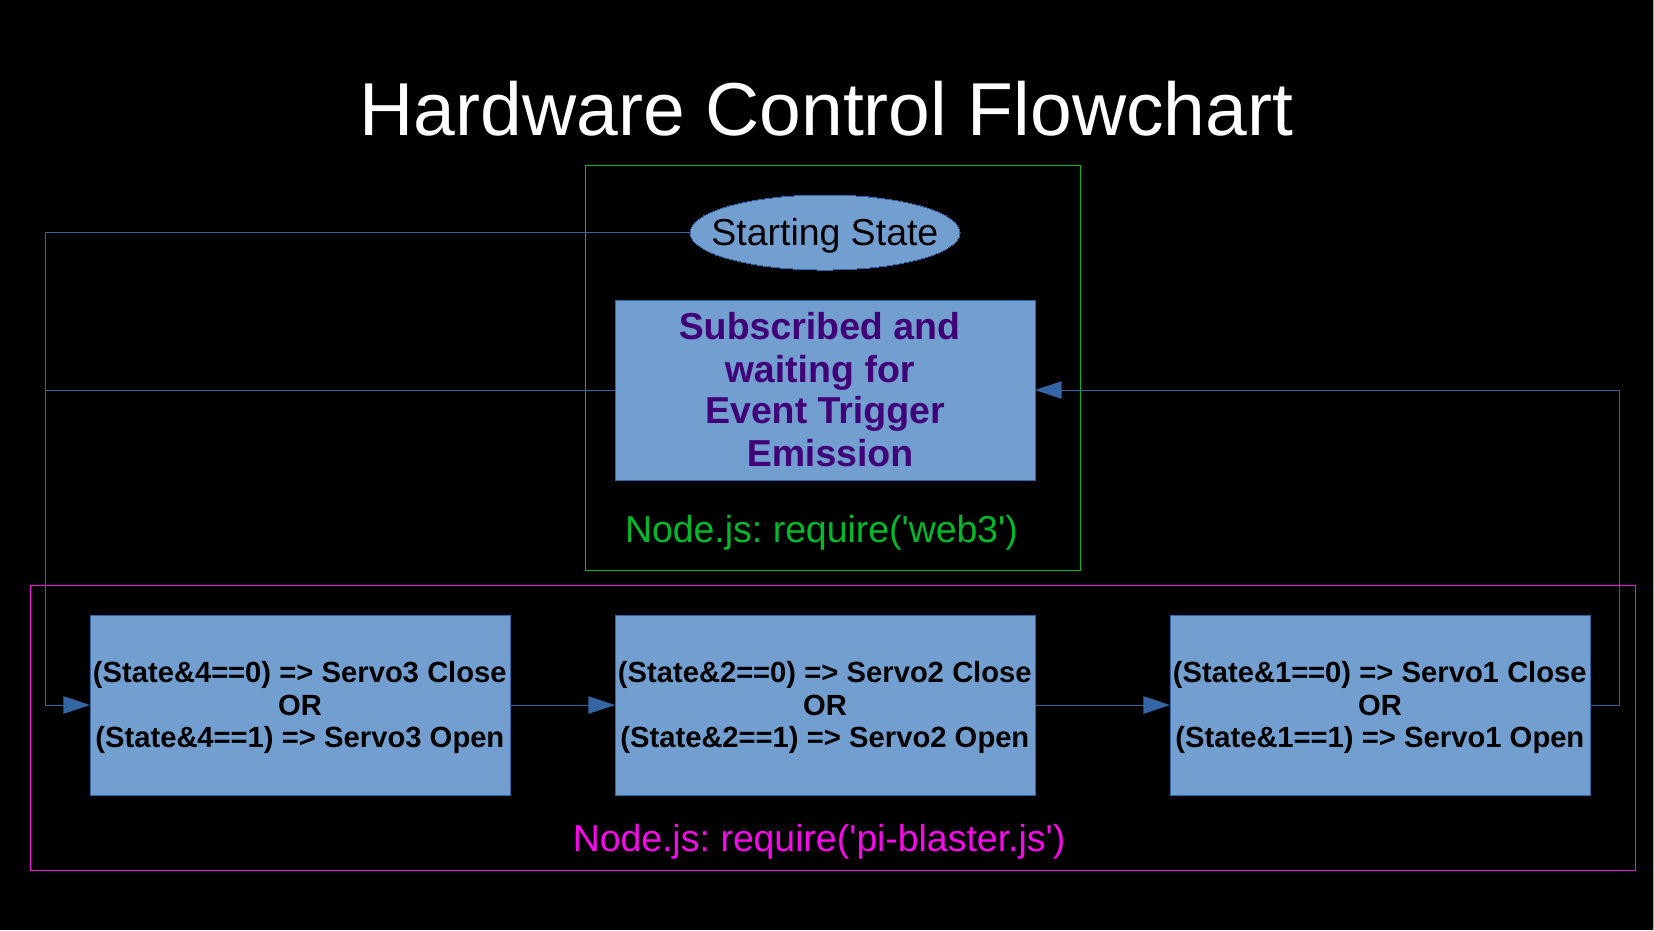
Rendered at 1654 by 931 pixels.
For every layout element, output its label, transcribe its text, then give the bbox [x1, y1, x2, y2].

text_box [585, 243, 1081, 390]
text_box Node.js: require('pi-blaster.js') [0, 809, 1654, 909]
text_box (State&2==0) => Servo2 Close OR (State&2==1) => Servo2 Open [615, 615, 1036, 796]
text_box Node.js: require('web3') [0, 501, 1654, 601]
text_box [585, 391, 1081, 501]
text_box [30, 601, 1636, 809]
text_box Hardware Control Flowchart [0, 60, 1654, 243]
text_box (State&1==0) => Servo1 Close OR (State&1==1) => Servo1 Open [1170, 615, 1591, 796]
text_box Starting State [690, 195, 961, 271]
text_box (State&4==0) => Servo3 Close OR (State&4==1) => Servo3 Open [90, 615, 511, 796]
text_box Hardware Control Flowchart [46, 233, 694, 243]
text_box [46, 601, 1619, 705]
text_box Subscribed and waiting for Event Trigger Emission [615, 300, 1036, 481]
